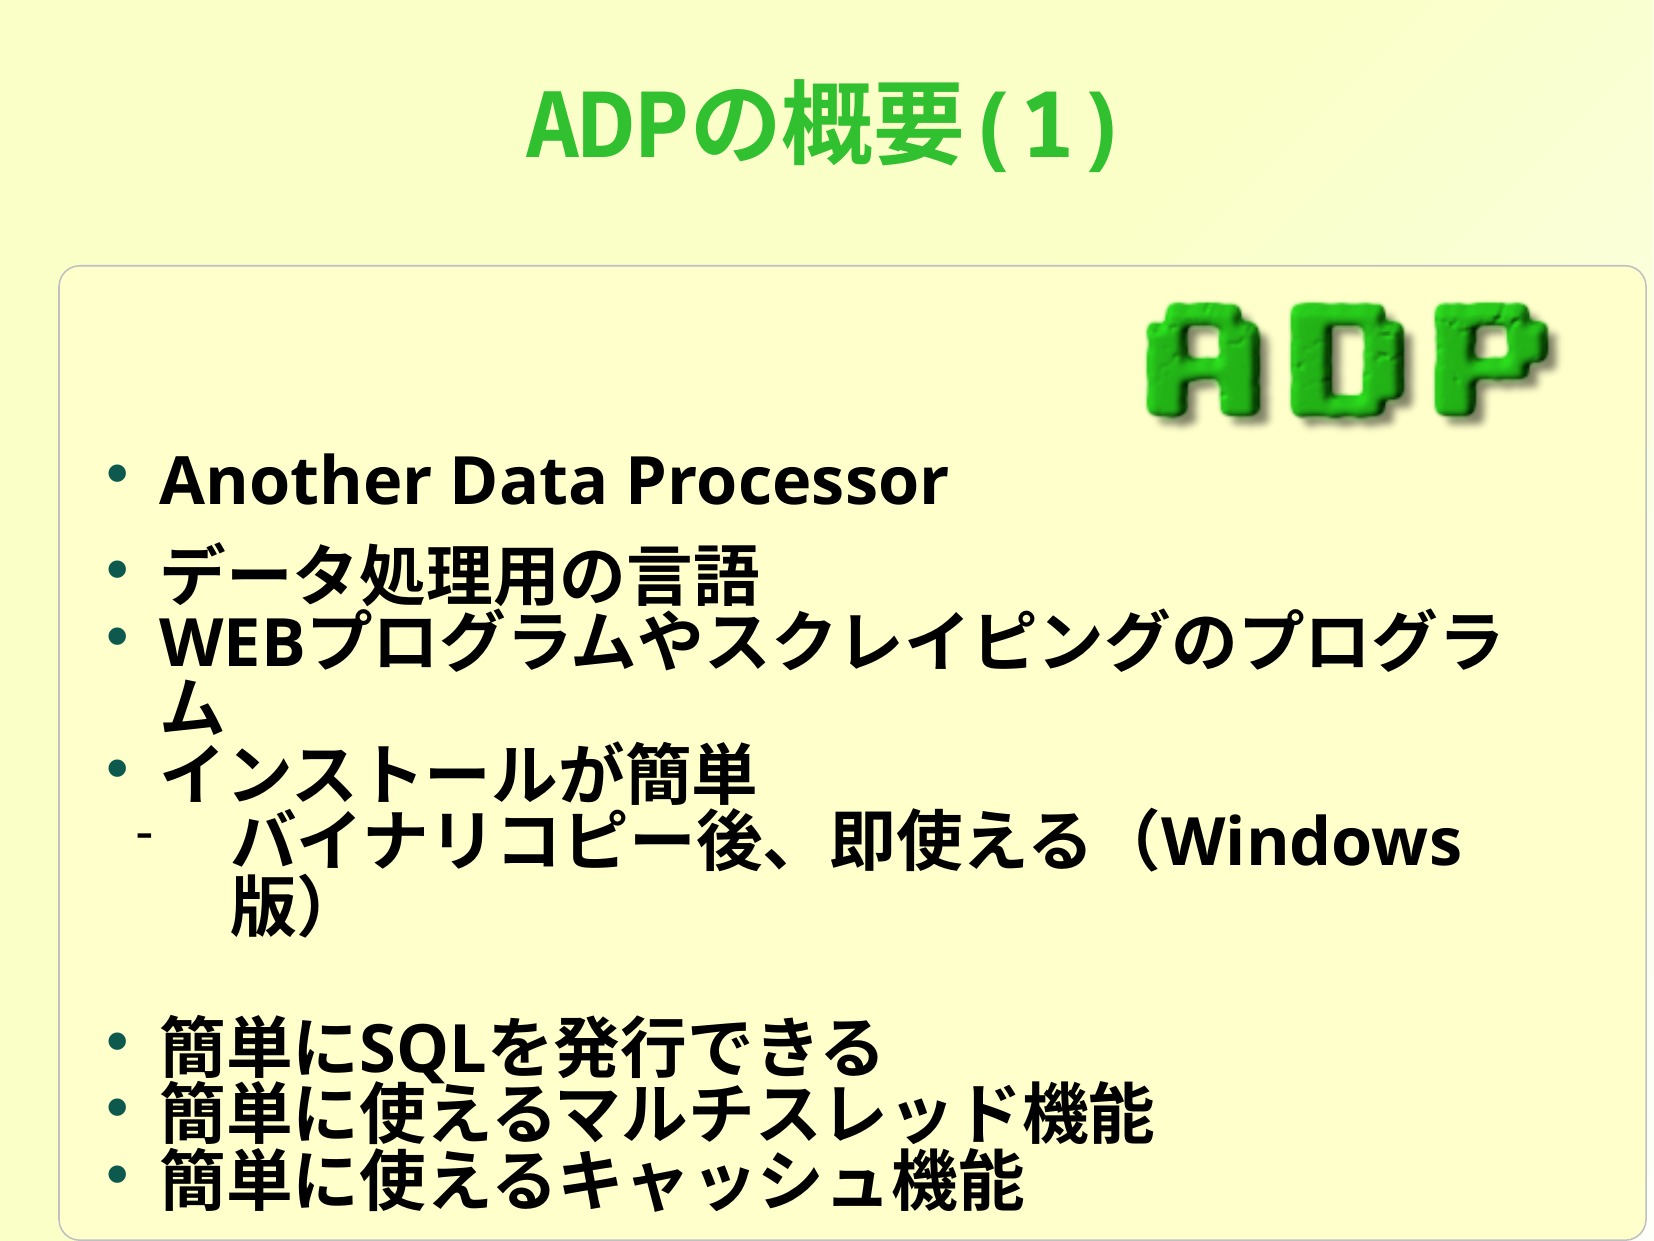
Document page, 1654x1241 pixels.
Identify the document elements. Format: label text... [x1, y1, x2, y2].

title ADPの概要(1) [121, 19, 1534, 227]
picture [1137, 295, 1565, 436]
list Another Data Processor データ処理用の言語 WEBプログラムやスクレイピングのプログラム インストールが簡単 バイナリコピー後、即使える（Windows版） 簡単にSQLを発行できる 簡単に使えるマルチスレッド機能 簡単に使えるキャッシュ機能 [88, 442, 1570, 1152]
